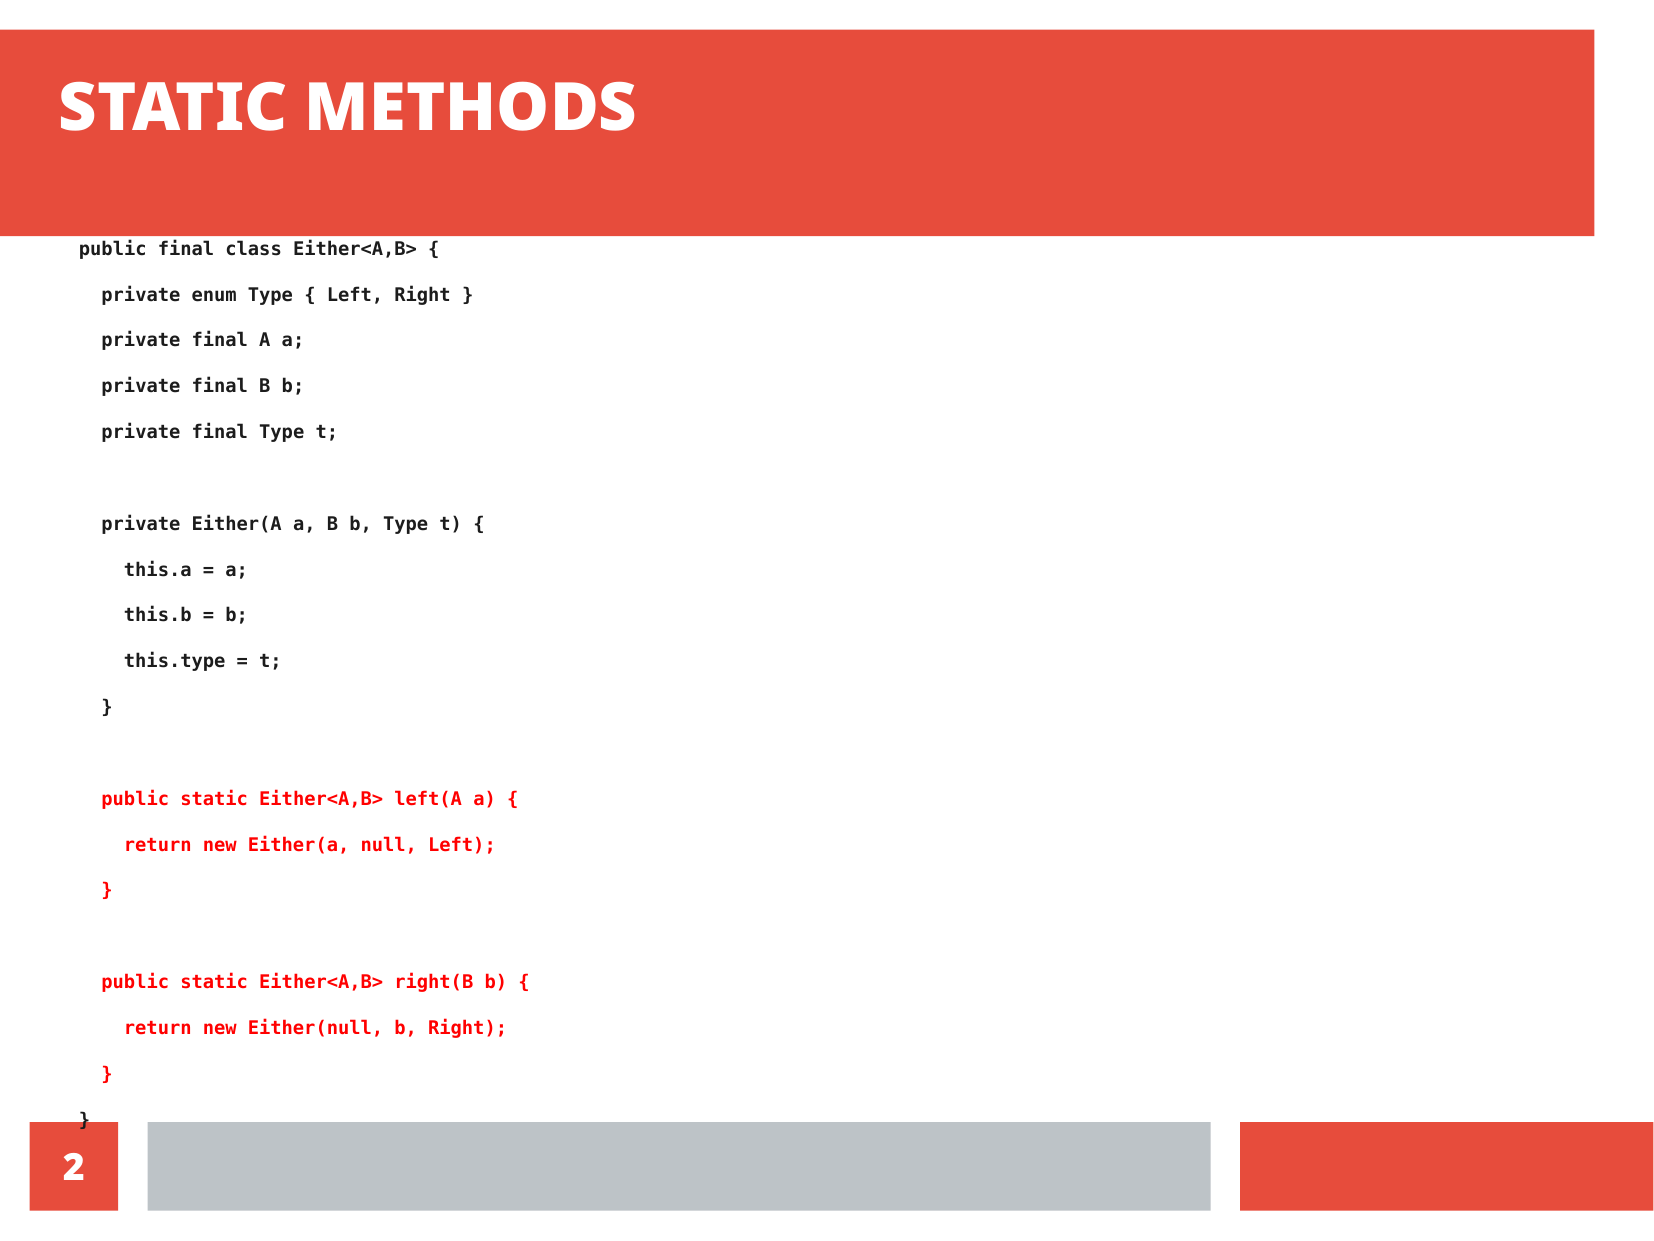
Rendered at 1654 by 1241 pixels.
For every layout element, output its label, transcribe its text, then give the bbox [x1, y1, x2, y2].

list public final class Either<A,B> { private enum Type { Left, Right } private final A a; private final B b; private final Type t; private Either(A a, B b, Type t) { this.a = a; this.b = b; this.type = t; } public static Either<A,B> left(A a) { return new Either(a, null, Left); } public static Either<A,B> right(B b) { return new Either(null, b, Right); } } [78, 237, 717, 1091]
title STATIC METHODS [59, 59, 1595, 207]
